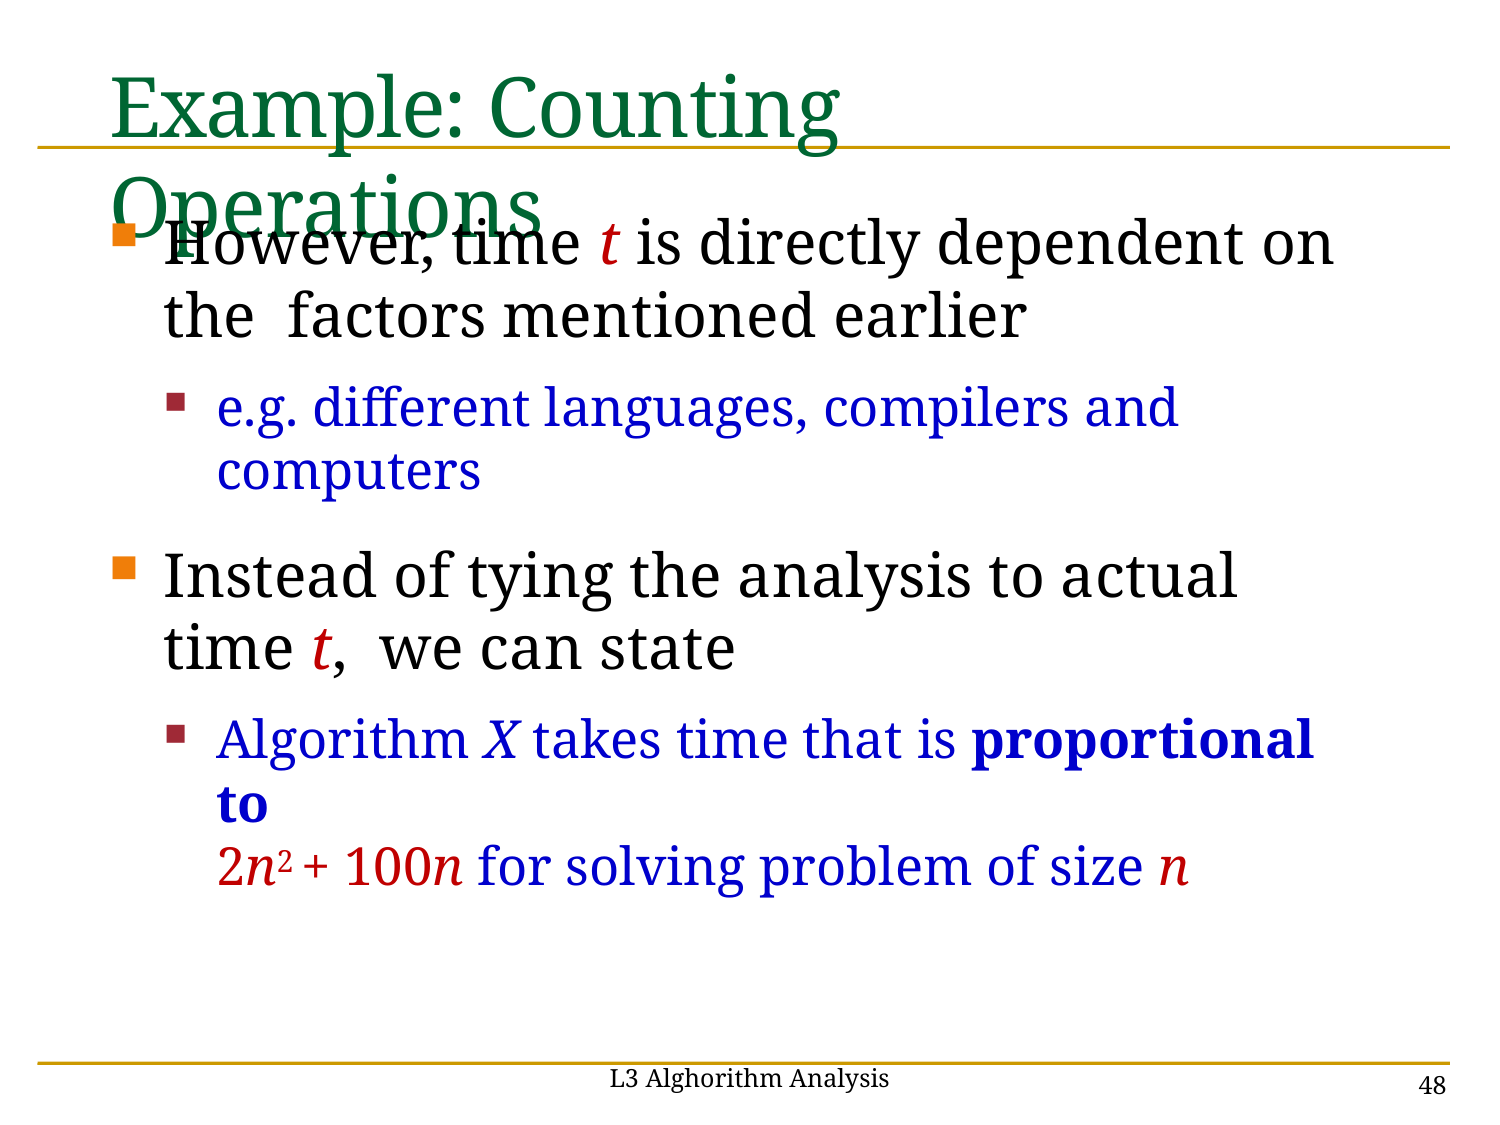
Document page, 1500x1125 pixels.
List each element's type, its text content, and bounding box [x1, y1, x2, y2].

footer L3 Alghorithm Analysis [512, 1025, 988, 1100]
slide_number <number> [1111, 1036, 1462, 1112]
text_box However, time t is directly dependent on the factors mentioned earlier e.g. different languages, compilers and computers Instead of tying the analysis to actual time t, we can state Algorithm X takes time that is proportional to 2n2 + 100n for solving problem of size n [107, 202, 1386, 896]
title Example: Counting Operations [107, 51, 1142, 202]
